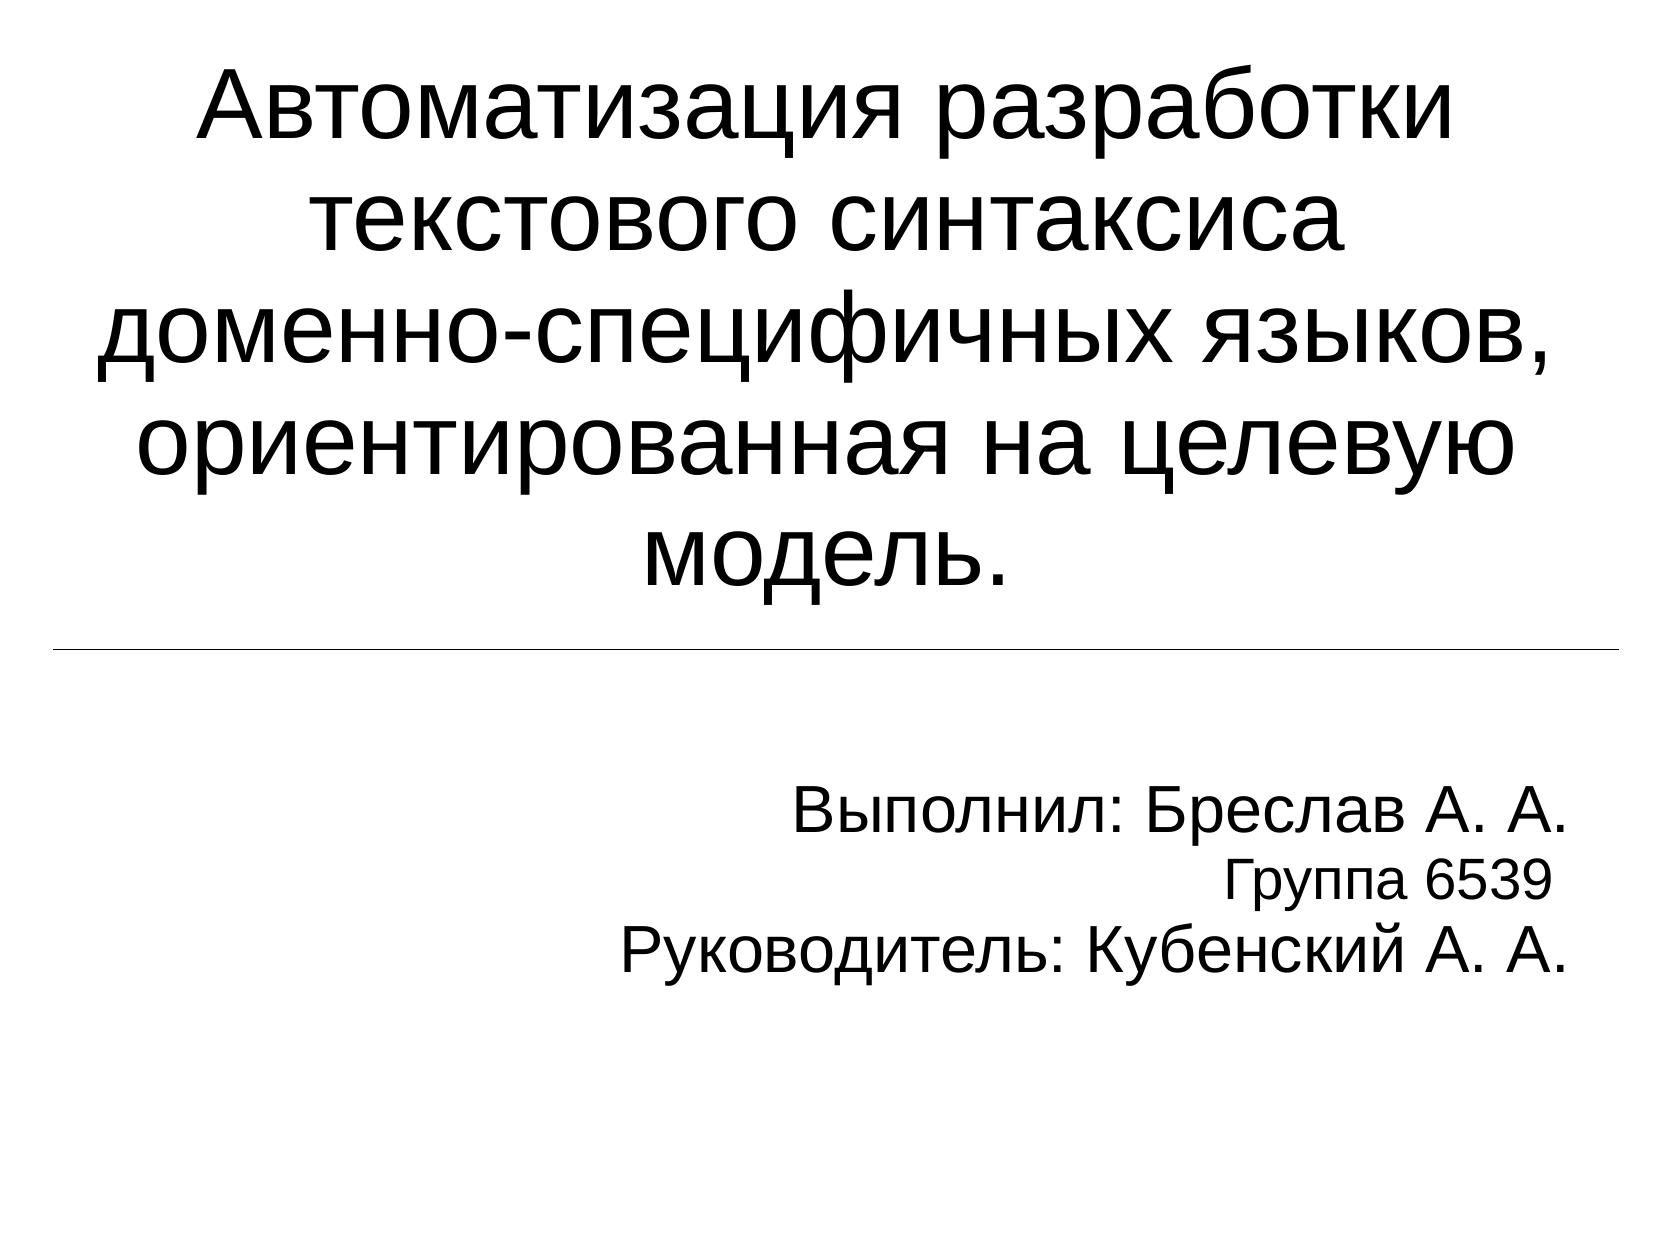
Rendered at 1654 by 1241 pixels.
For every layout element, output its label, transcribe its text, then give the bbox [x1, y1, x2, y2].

subtitle Выполнил: Бреслав А. А. Группа 6539 Руководитель: Кубенский А. А. [82, 650, 1571, 1109]
title Автоматизация разработки текстового синтаксиса доменно-специфичных языков, ориентированная на целевую модель. [82, 17, 1571, 638]
